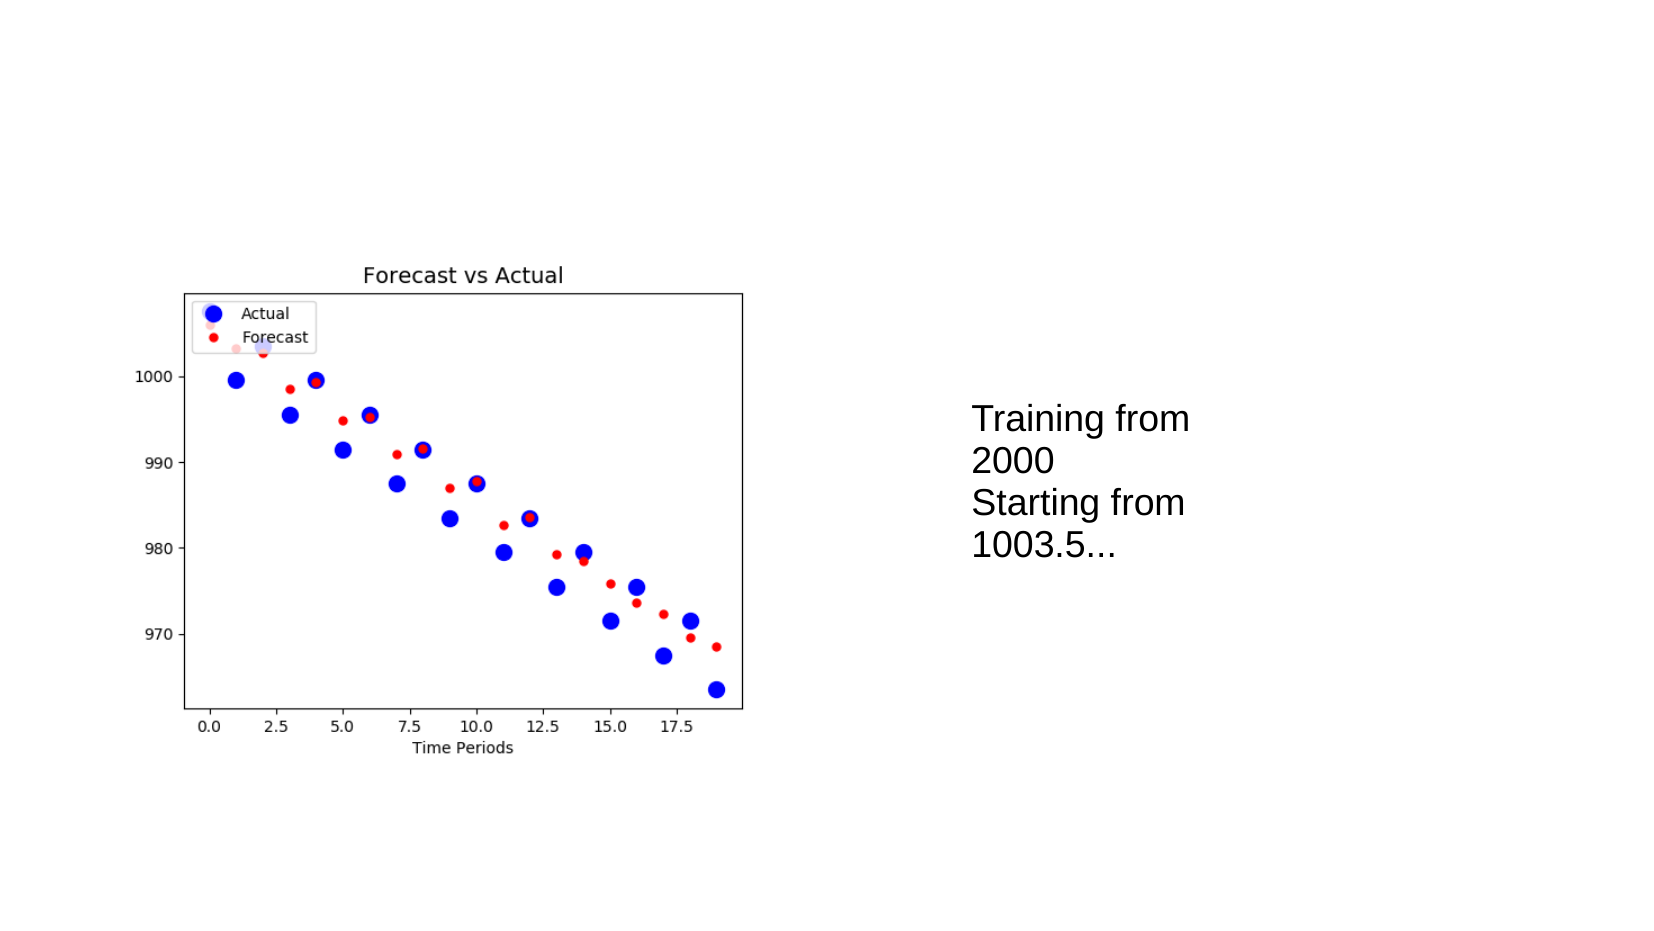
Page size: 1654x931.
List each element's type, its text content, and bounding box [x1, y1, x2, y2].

text_box Training from 2000 Starting from 1003.5... [956, 389, 1264, 573]
picture [94, 228, 814, 768]
